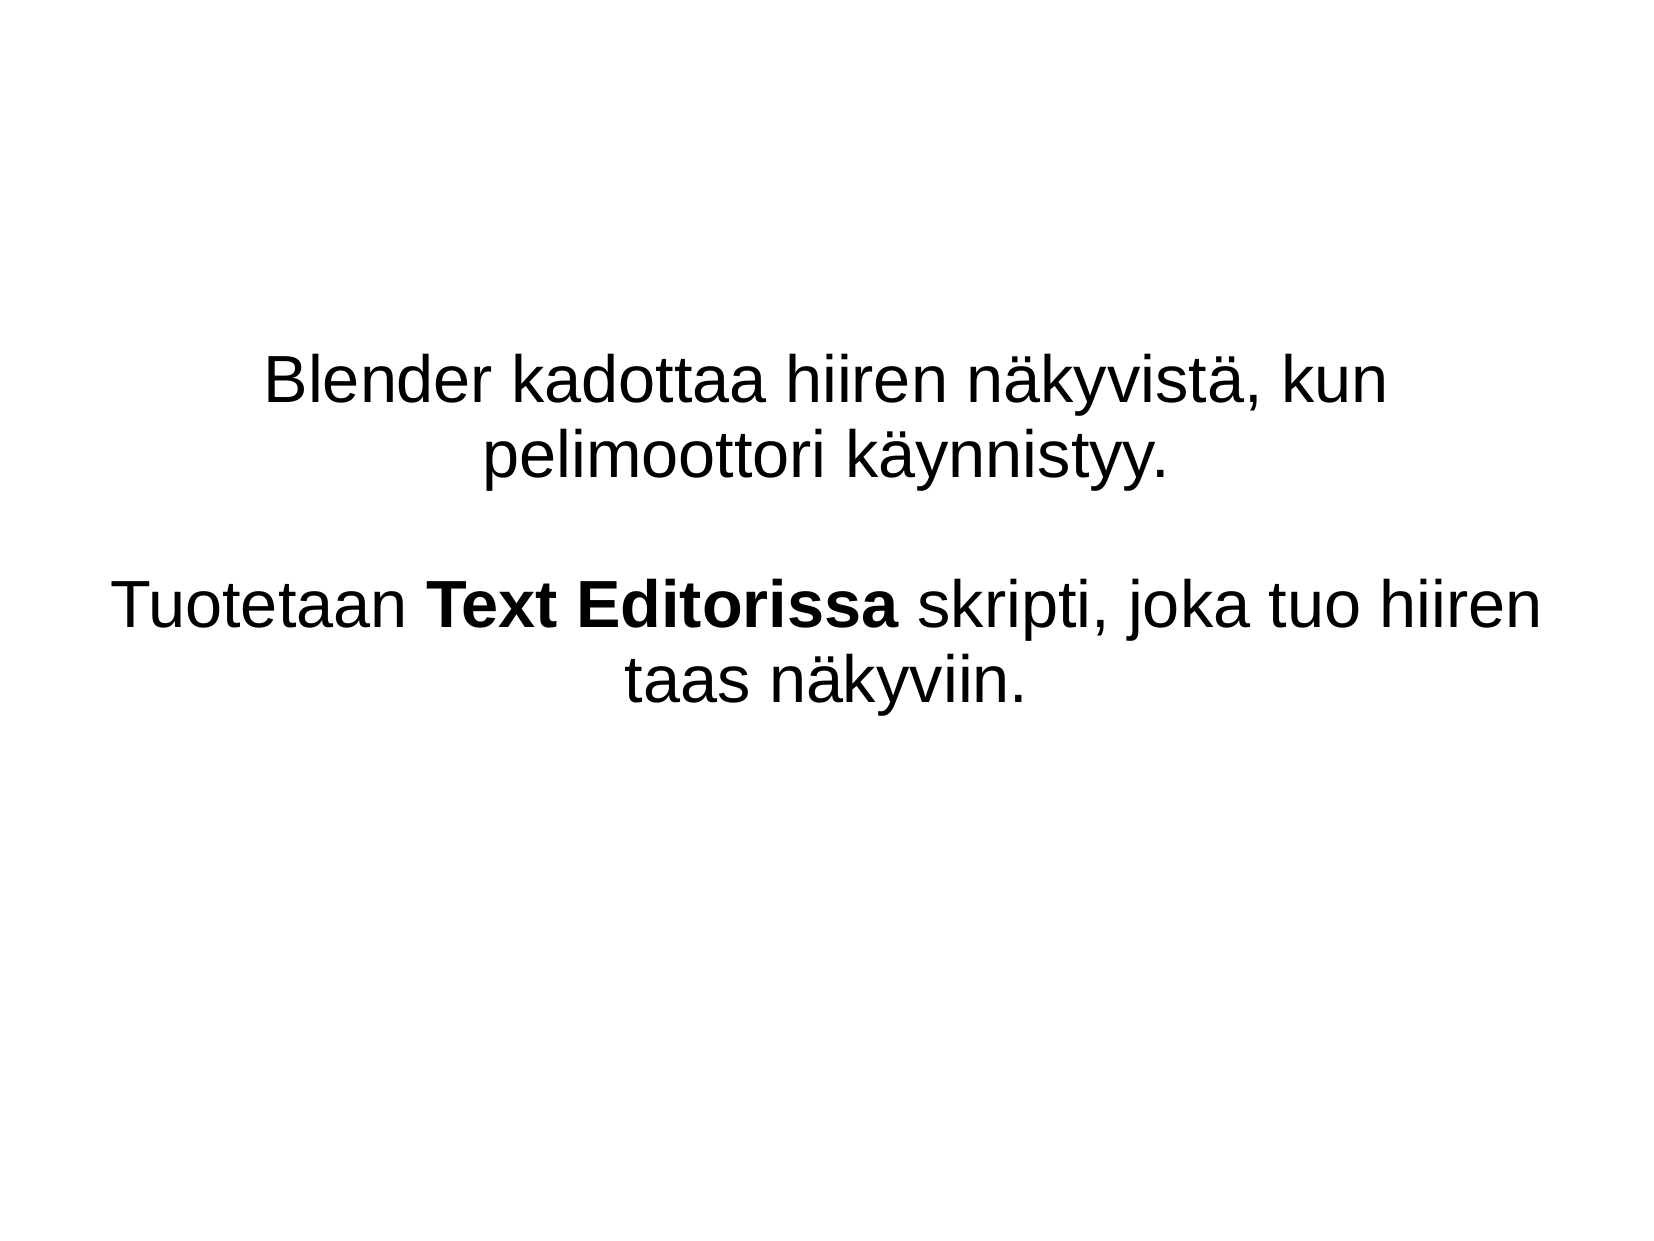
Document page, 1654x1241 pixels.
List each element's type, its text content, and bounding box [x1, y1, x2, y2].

subtitle Blender kadottaa hiiren näkyvistä, kun pelimoottori käynnistyy. Tuotetaan Text Editorissa skripti, joka tuo hiiren taas näkyviin. [82, 49, 1571, 1010]
